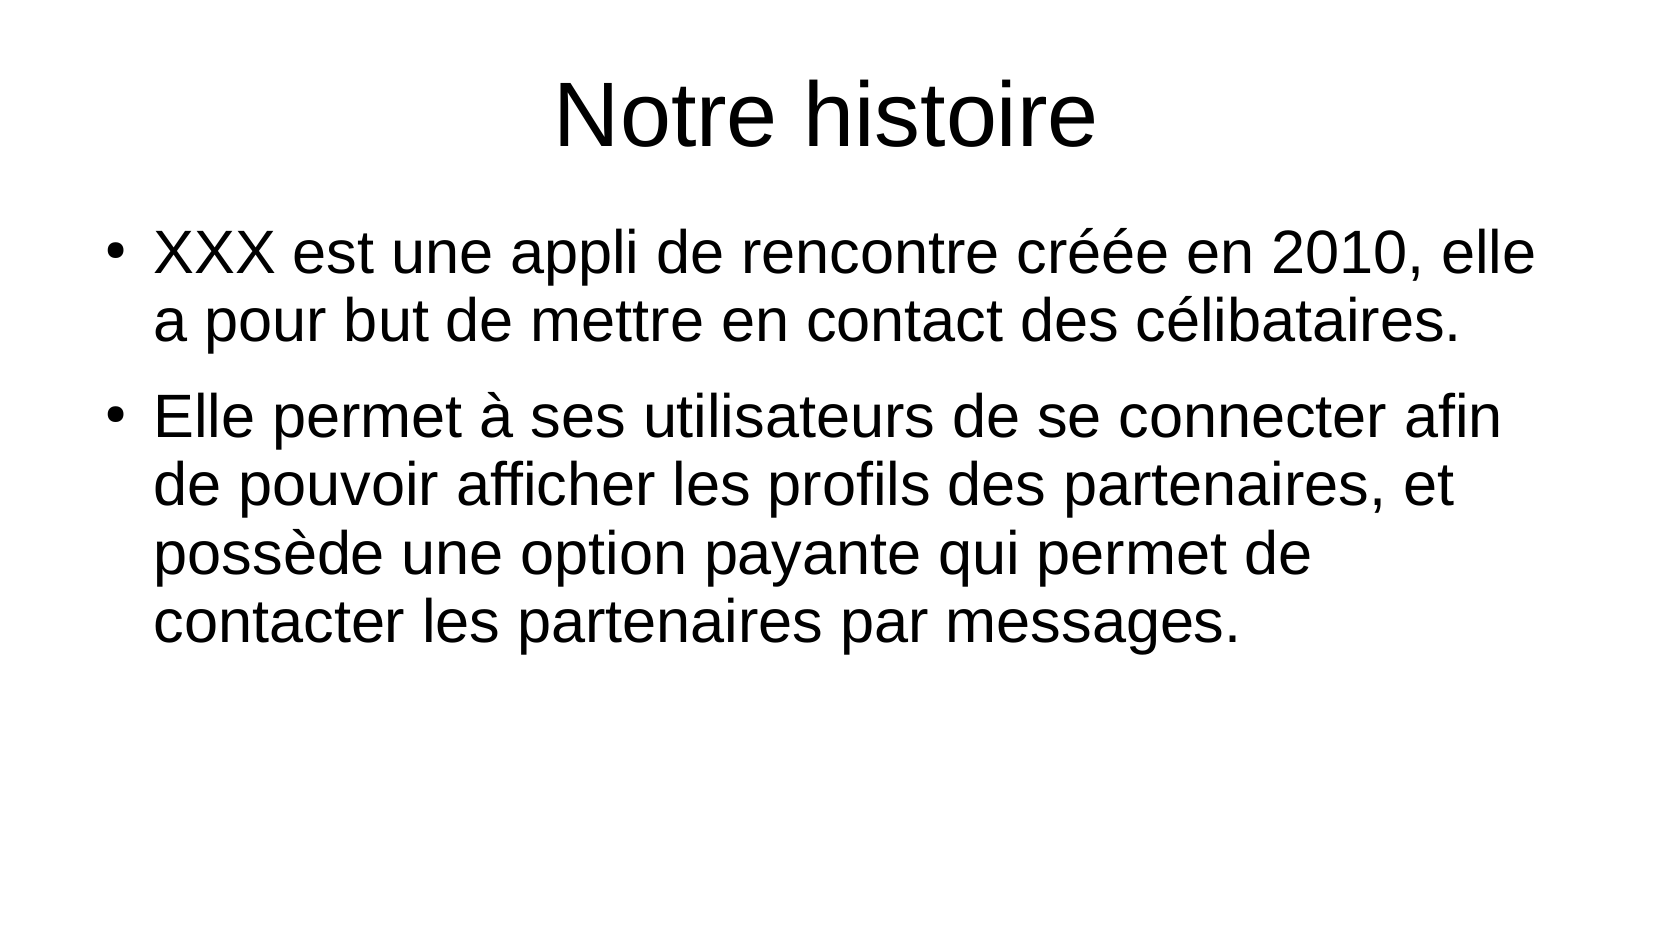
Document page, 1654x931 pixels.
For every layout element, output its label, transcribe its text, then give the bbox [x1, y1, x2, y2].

list XXX est une appli de rencontre créée en 2010, elle a pour but de mettre en contact des célibataires. Elle permet à ses utilisateurs de se connecter afin de pouvoir afficher les profils des partenaires, et possède une option payante qui permet de contacter les partenaires par messages. [88, 217, 1577, 758]
title Notre histoire [82, 37, 1571, 193]
